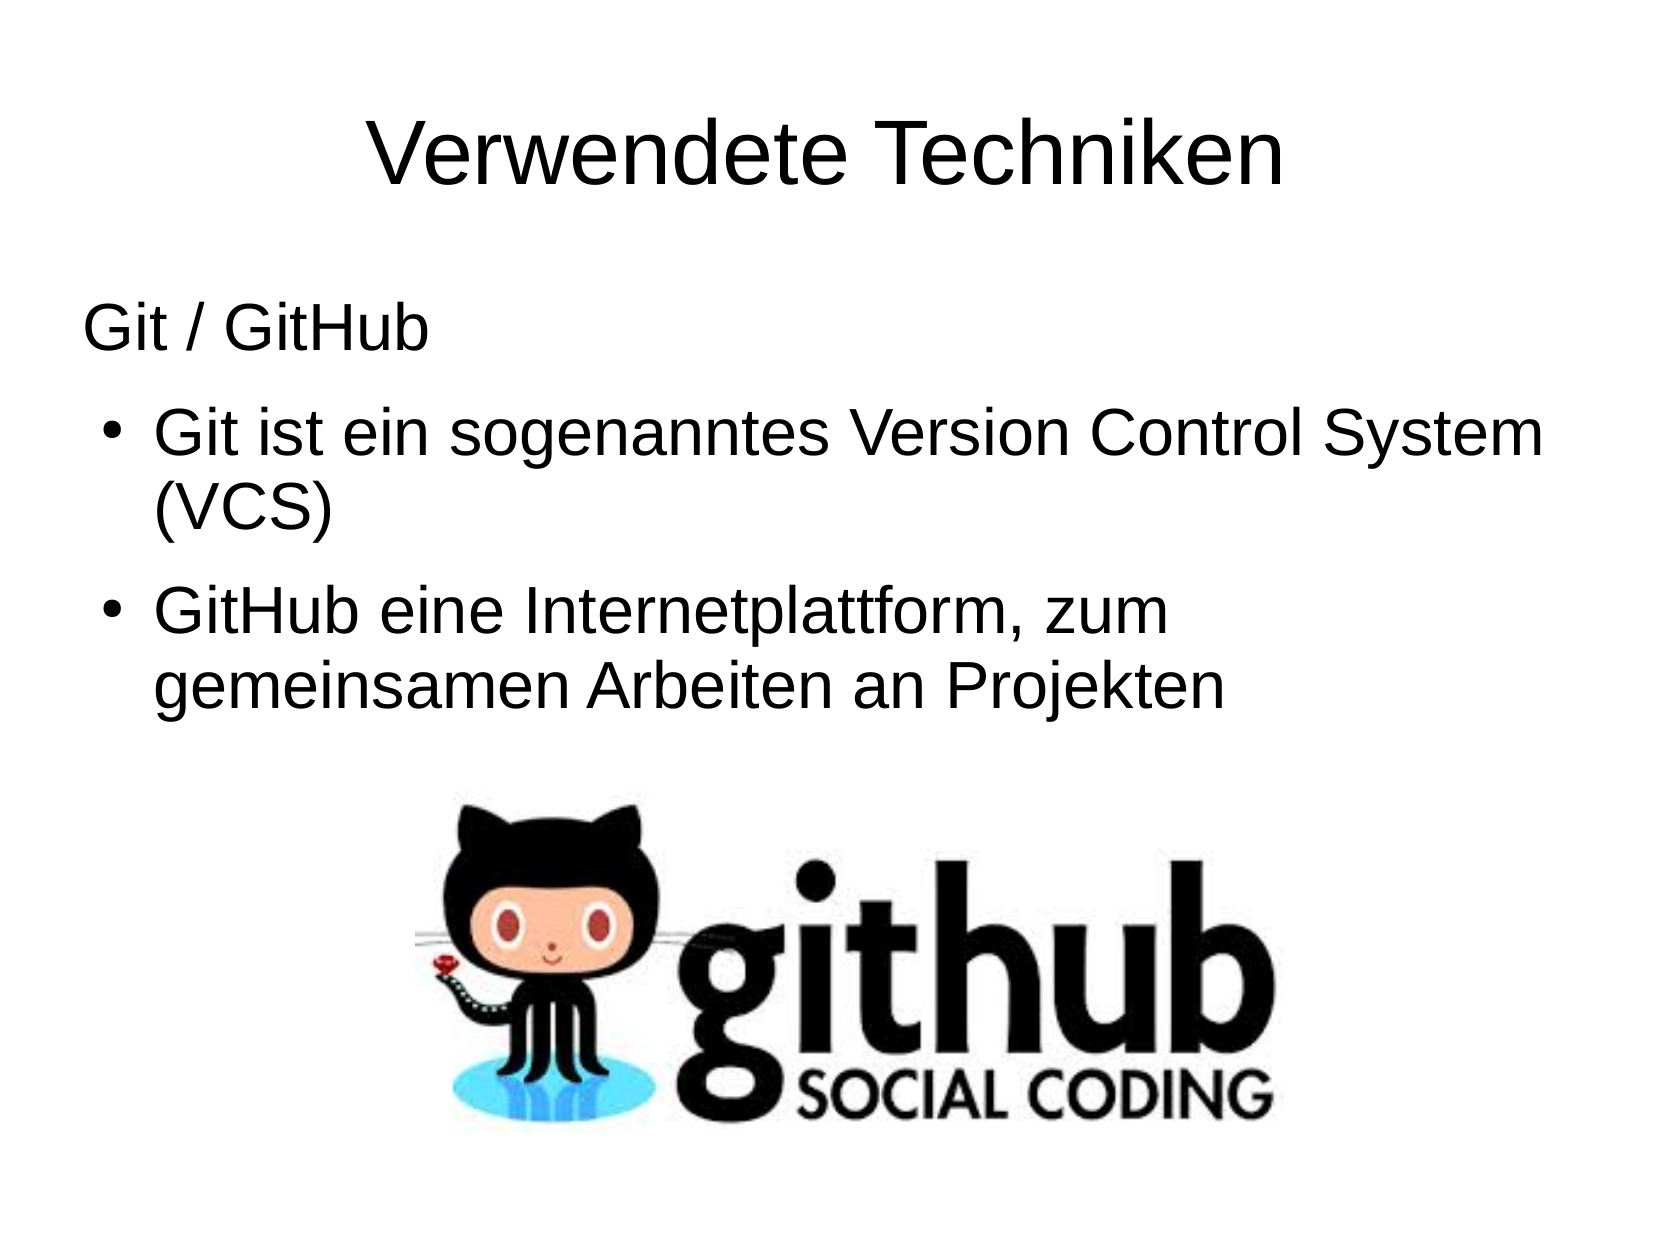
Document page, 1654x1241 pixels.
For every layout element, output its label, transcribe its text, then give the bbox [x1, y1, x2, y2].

list Git / GitHub Git ist ein sogenanntes Version Control System (VCS) GitHub eine Internetplattform, zum gemeinsamen Arbeiten an Projekten [82, 290, 1571, 1010]
title Verwendete Techniken [82, 49, 1571, 257]
picture [415, 791, 1284, 1134]
